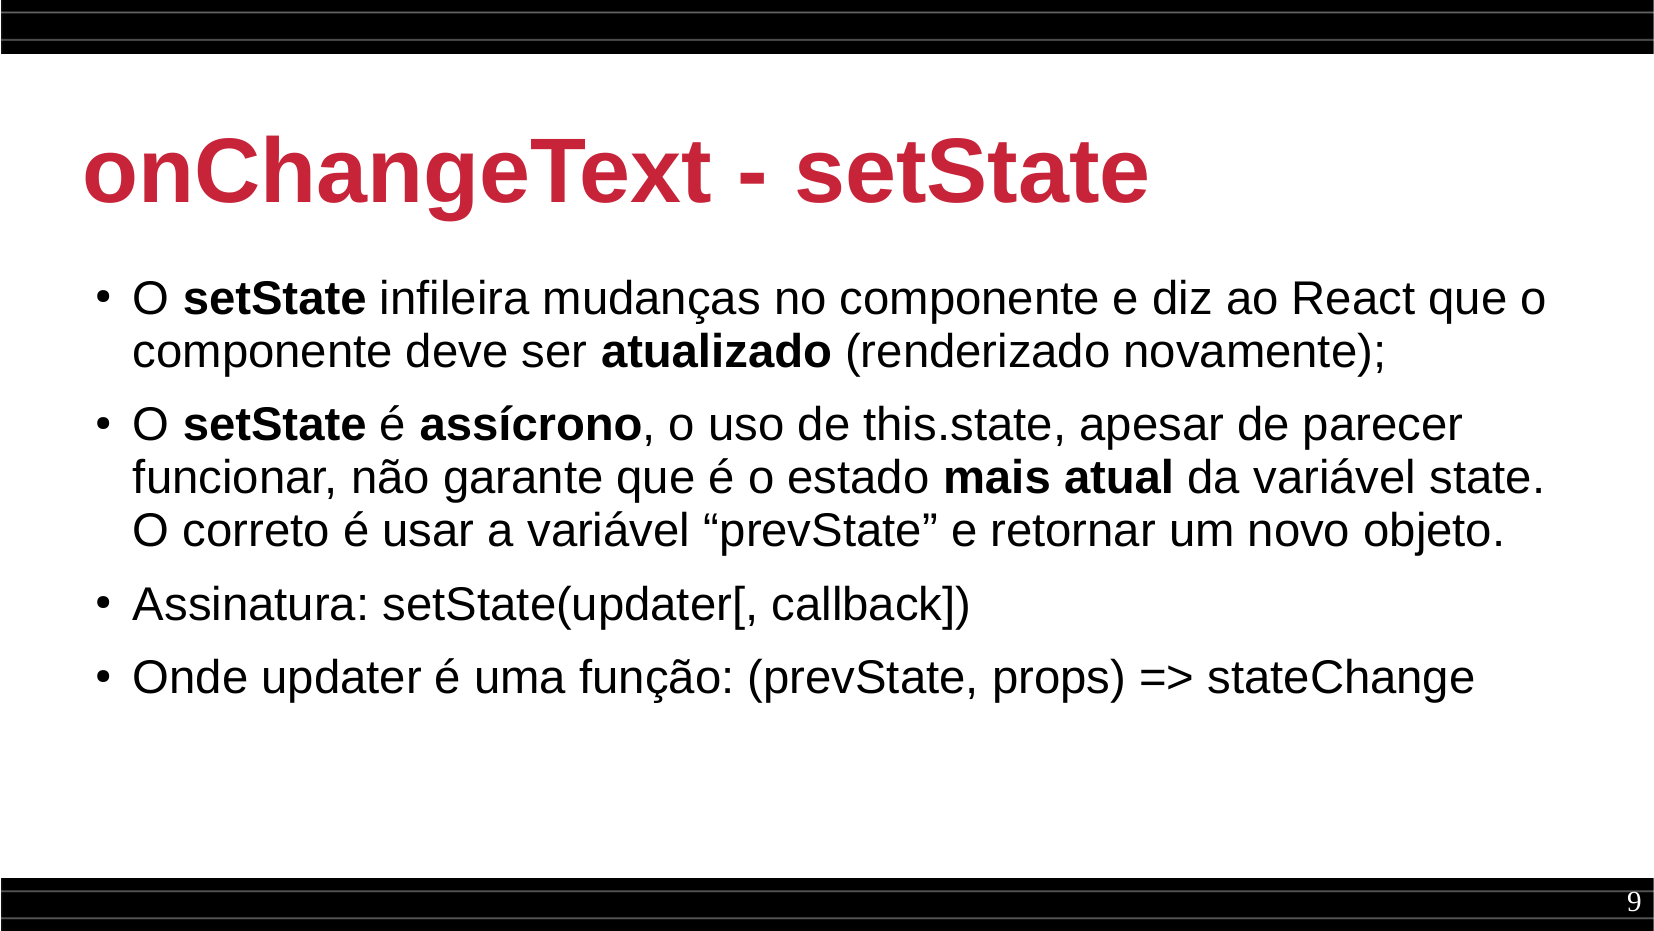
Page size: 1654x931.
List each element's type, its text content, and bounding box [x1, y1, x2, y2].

picture [1, 0, 1654, 54]
picture [1, 878, 1654, 931]
title onChangeText - setState [82, 92, 1571, 249]
list O setState infileira mudanças no componente e diz ao React que o componente deve ser atualizado (renderizado novamente); O setState é assícrono, o uso de this.state, apesar de parecer funcionar, não garante que é o estado mais atual da variável state. O correto é usar a variável “prevState” e retornar um novo objeto. Assinatura: setState(updater[, callback]) Onde updater é uma função: (prevState, props) => stateChange [82, 271, 1571, 758]
